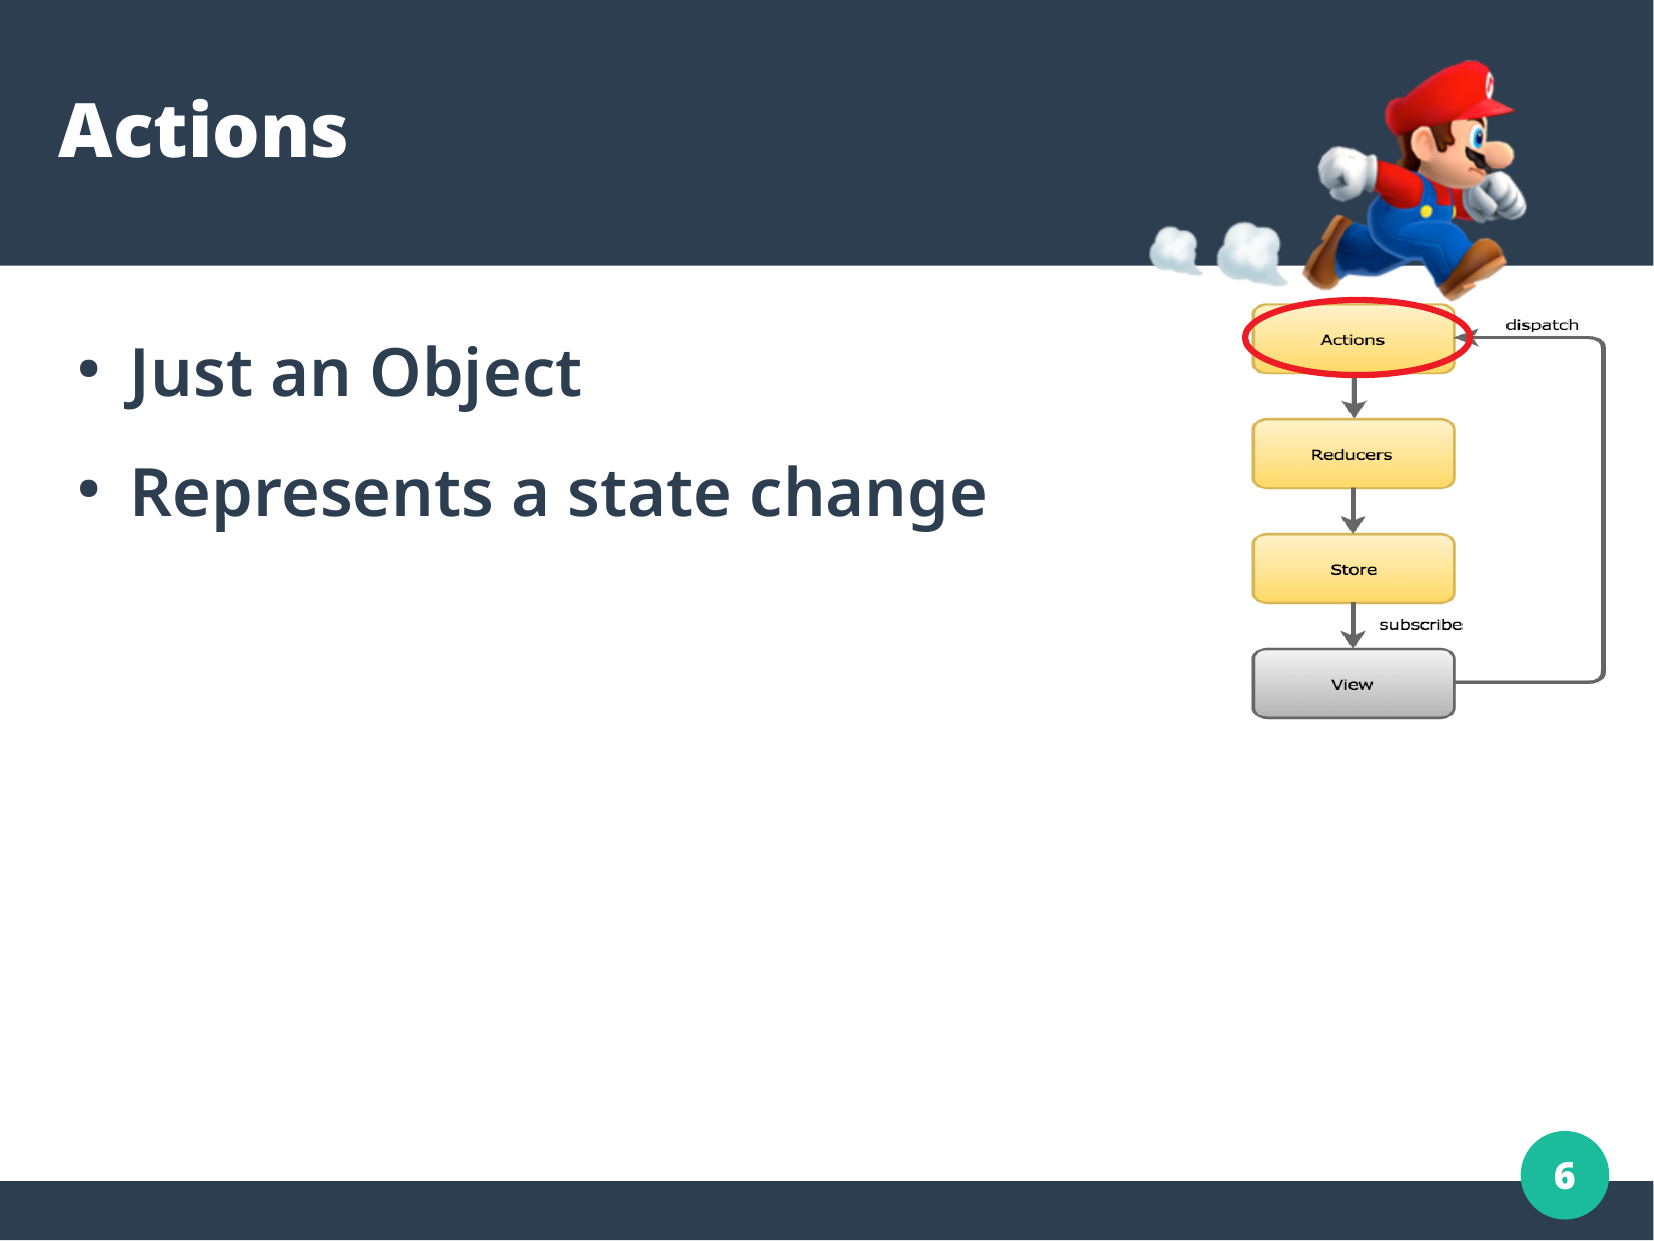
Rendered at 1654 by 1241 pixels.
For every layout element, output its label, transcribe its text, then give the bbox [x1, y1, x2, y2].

picture [976, 0, 1654, 736]
title Actions [59, 49, 976, 207]
list Just an Object Represents a state change [59, 324, 1595, 1152]
